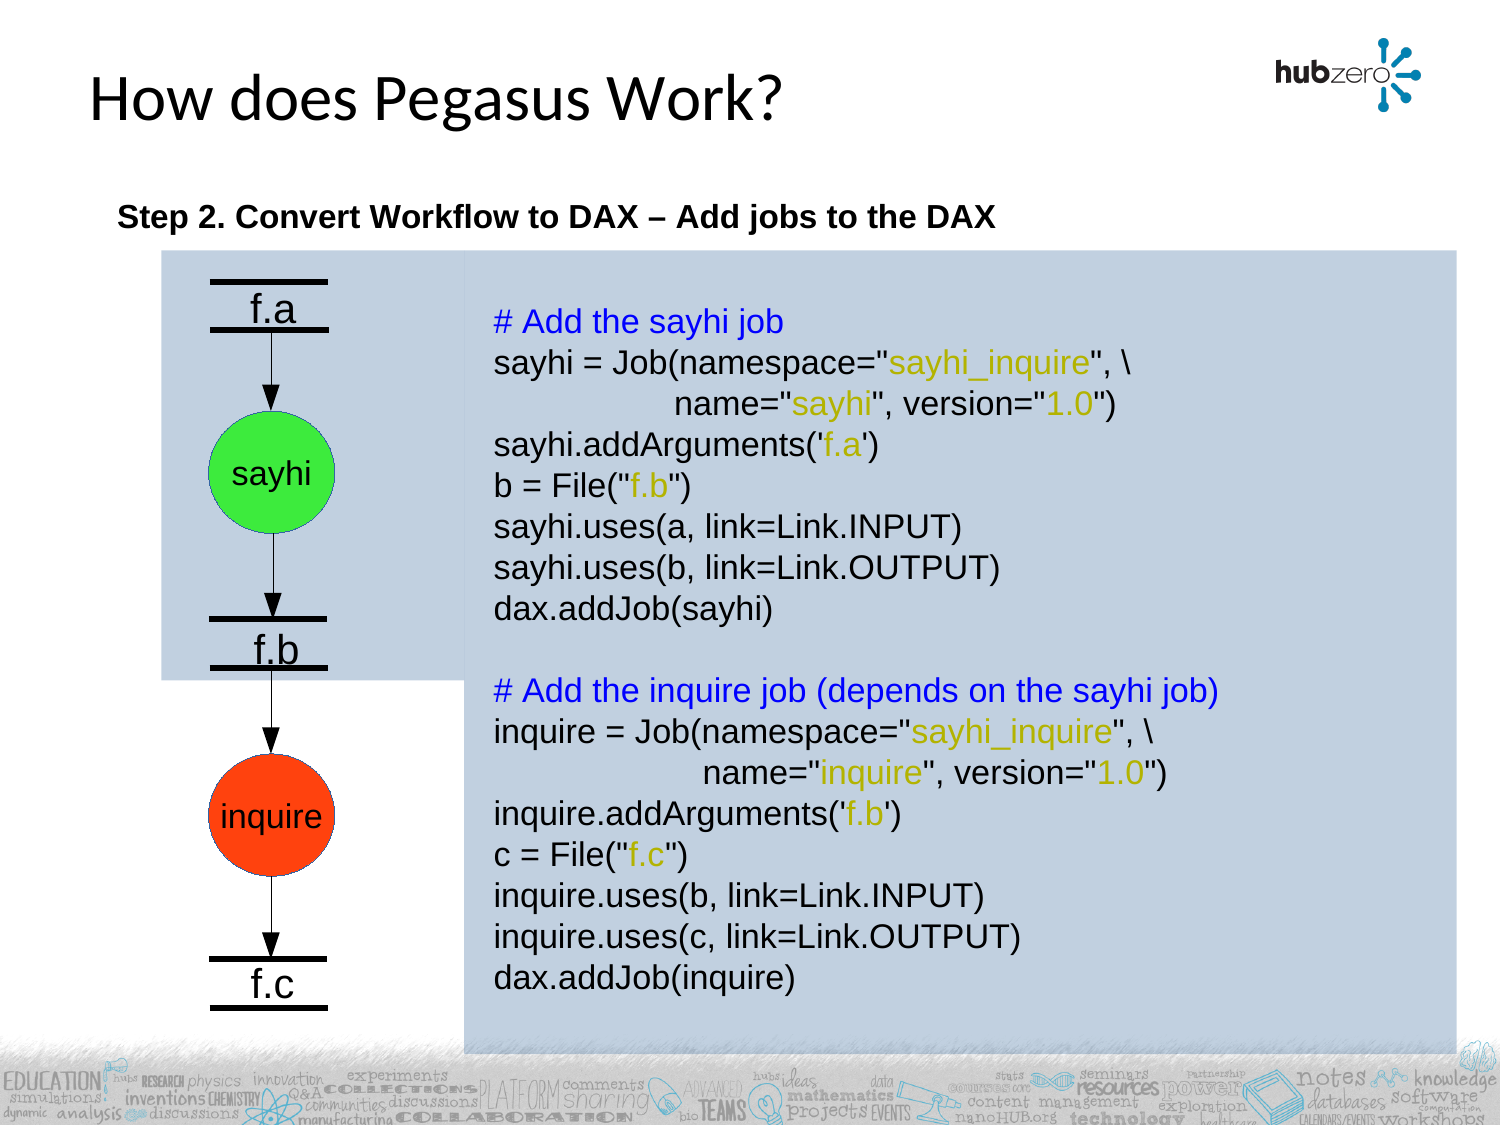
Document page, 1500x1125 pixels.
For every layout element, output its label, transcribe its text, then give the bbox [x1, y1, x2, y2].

text_box f.a [272, 333, 312, 339]
picture [1272, 35, 1424, 44]
text_box inquire [208, 753, 335, 877]
text_box f.c [273, 949, 322, 956]
text_box f.c [235, 1011, 322, 1015]
text_box f.b [238, 671, 271, 680]
text_box [161, 250, 1457, 1055]
text_box sayhi [208, 411, 335, 534]
text_box f.c [235, 962, 322, 1005]
text_box Step 2. Convert Workflow to DAX – Add jobs to the DAX [102, 187, 1030, 251]
picture [0, 1034, 1500, 1125]
text_box f.b [238, 622, 315, 665]
text_box f.a [235, 333, 271, 339]
text_box f.c [235, 949, 269, 956]
text_box f.a [235, 274, 312, 279]
text_box f.a [235, 285, 312, 327]
text_box # Add the sayhi job sayhi = Job(namespace="sayhi_inquire", \ name="sayhi", version="1.0") sayhi.addArguments('f.a') b = File("f.b") sayhi.uses(a, link=Link.INPUT) sayhi.uses(b, link=Link.OUTPUT) dax.addJob(sayhi) # Add the inquire job (depends on the sayhi job) inquire = Job(namespace="sayhi_inquire", \ name="inquire", version="1.0") inquire.addArguments('f.b') c = File("f.c") inquire.uses(b, link=Link.INPUT) inquire.uses(c, link=Link.OUTPUT) dax.addJob(inquire) [478, 291, 1233, 1045]
title How does Pegasus Work? [75, 44, 1425, 144]
text_box f.b [272, 671, 315, 680]
